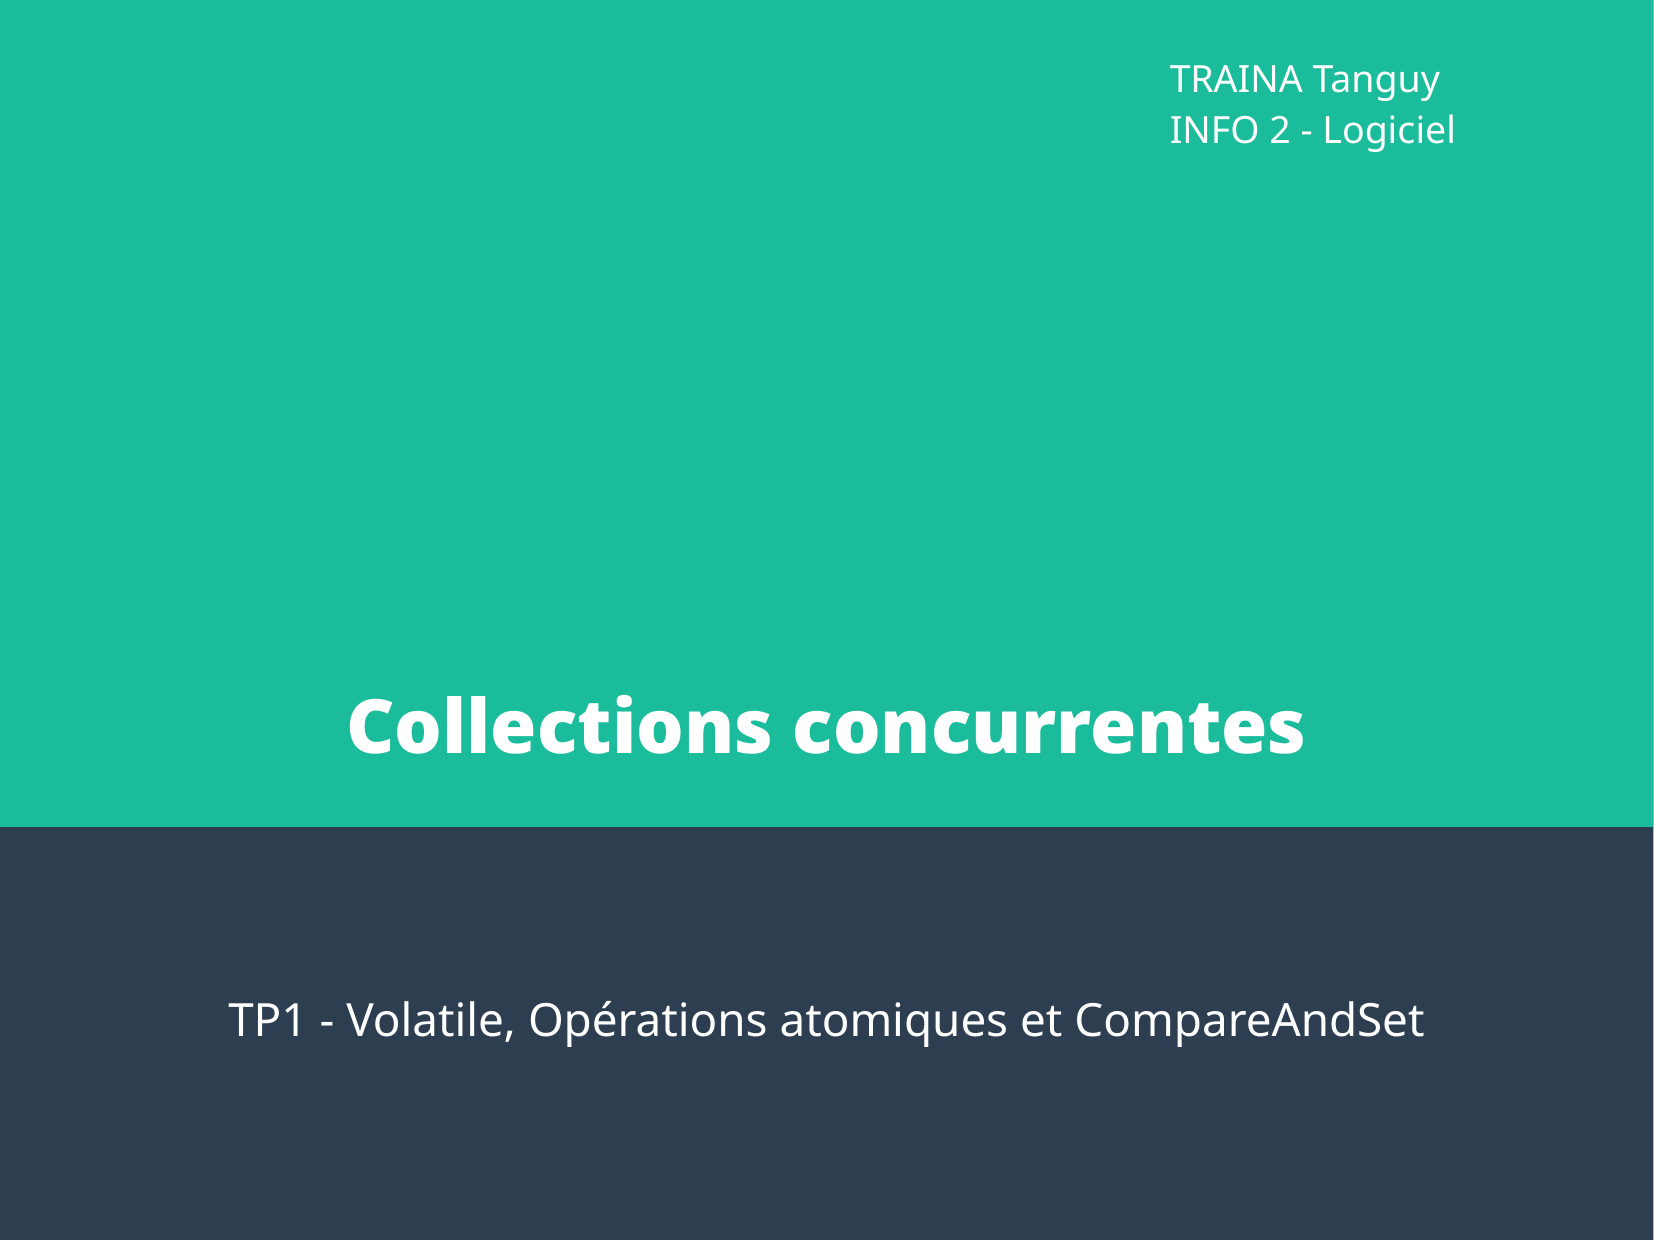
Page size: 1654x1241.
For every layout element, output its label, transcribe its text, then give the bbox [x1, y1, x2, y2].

title Collections concurrentes [59, 620, 1595, 778]
text_box TRAINA Tanguy INFO 2 - Logiciel [1155, 45, 1591, 147]
subtitle TP1 - Volatile, Opérations atomiques et CompareAndSet [59, 856, 1595, 1182]
